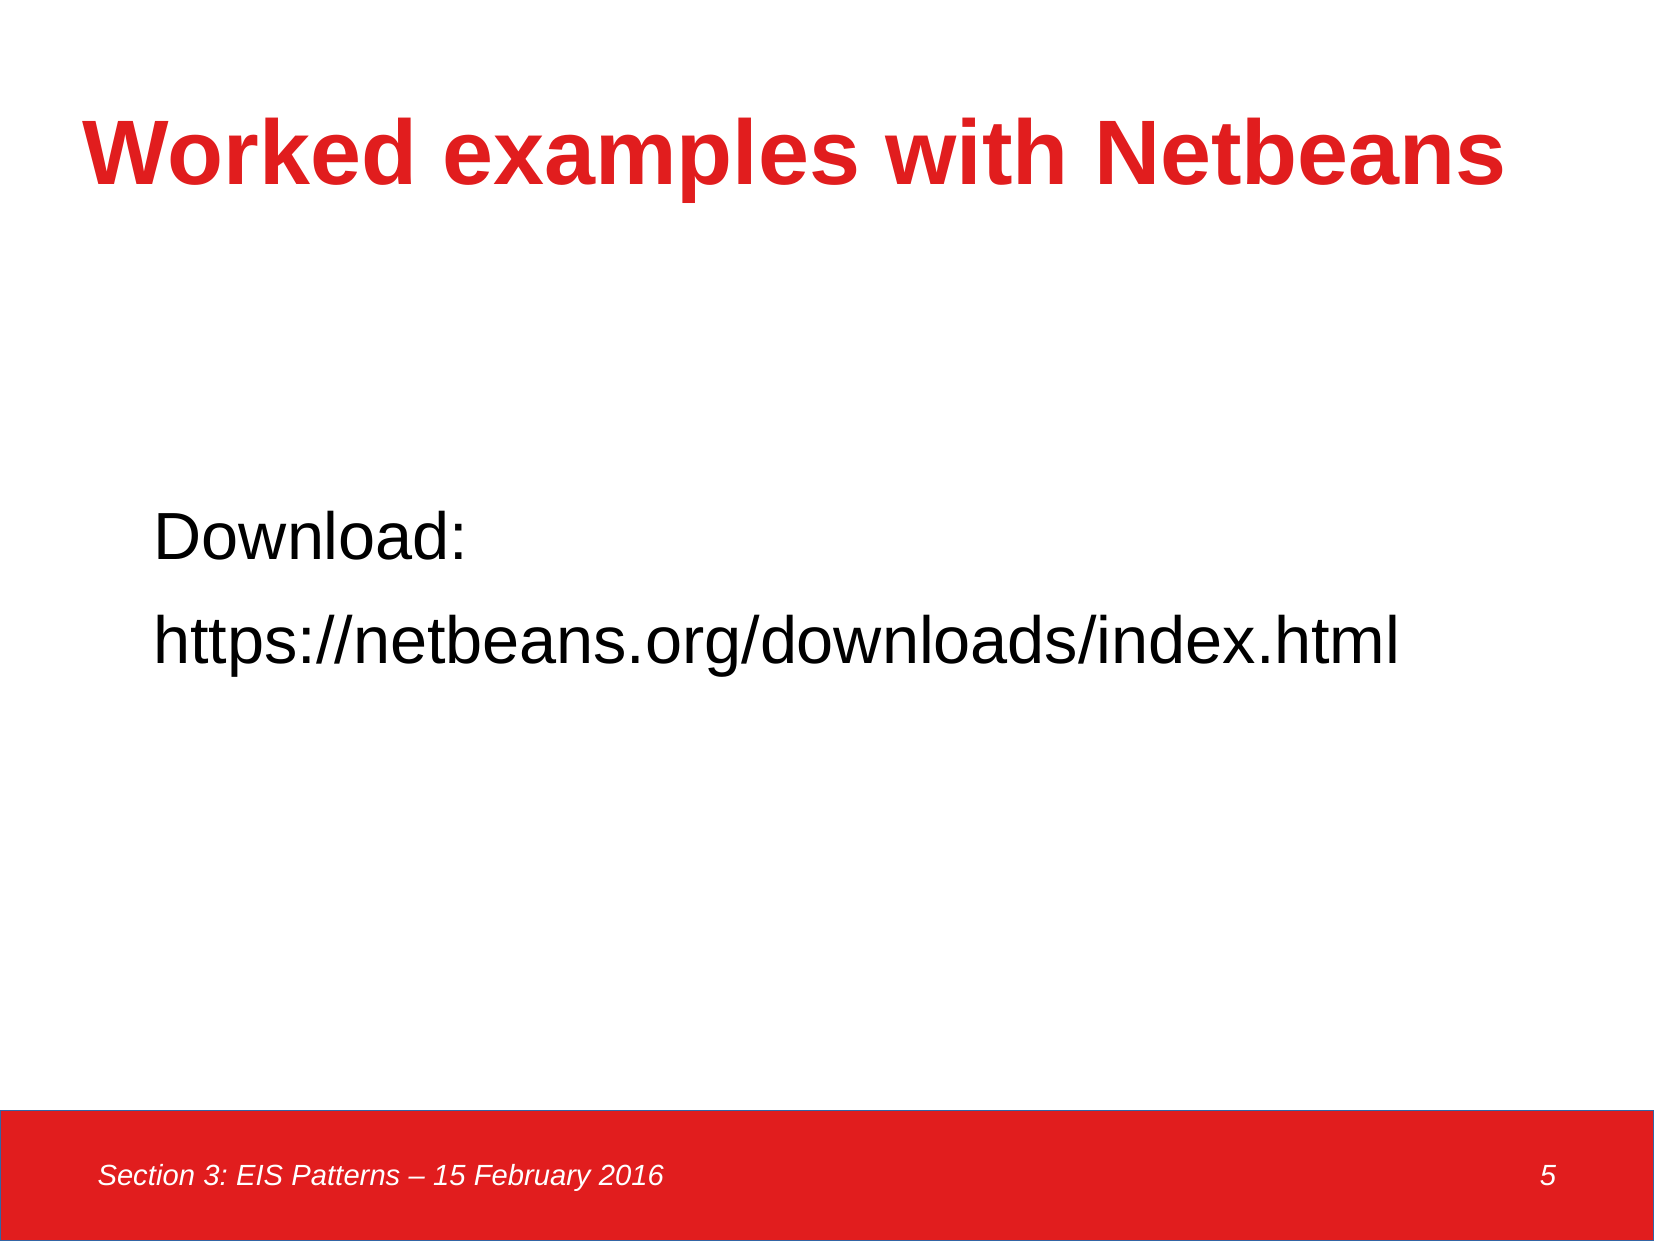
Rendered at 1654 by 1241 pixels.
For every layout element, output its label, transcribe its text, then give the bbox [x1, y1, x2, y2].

list Download: https://netbeans.org/downloads/index.html [82, 290, 1571, 1010]
title Worked examples with Netbeans [82, 49, 1571, 257]
